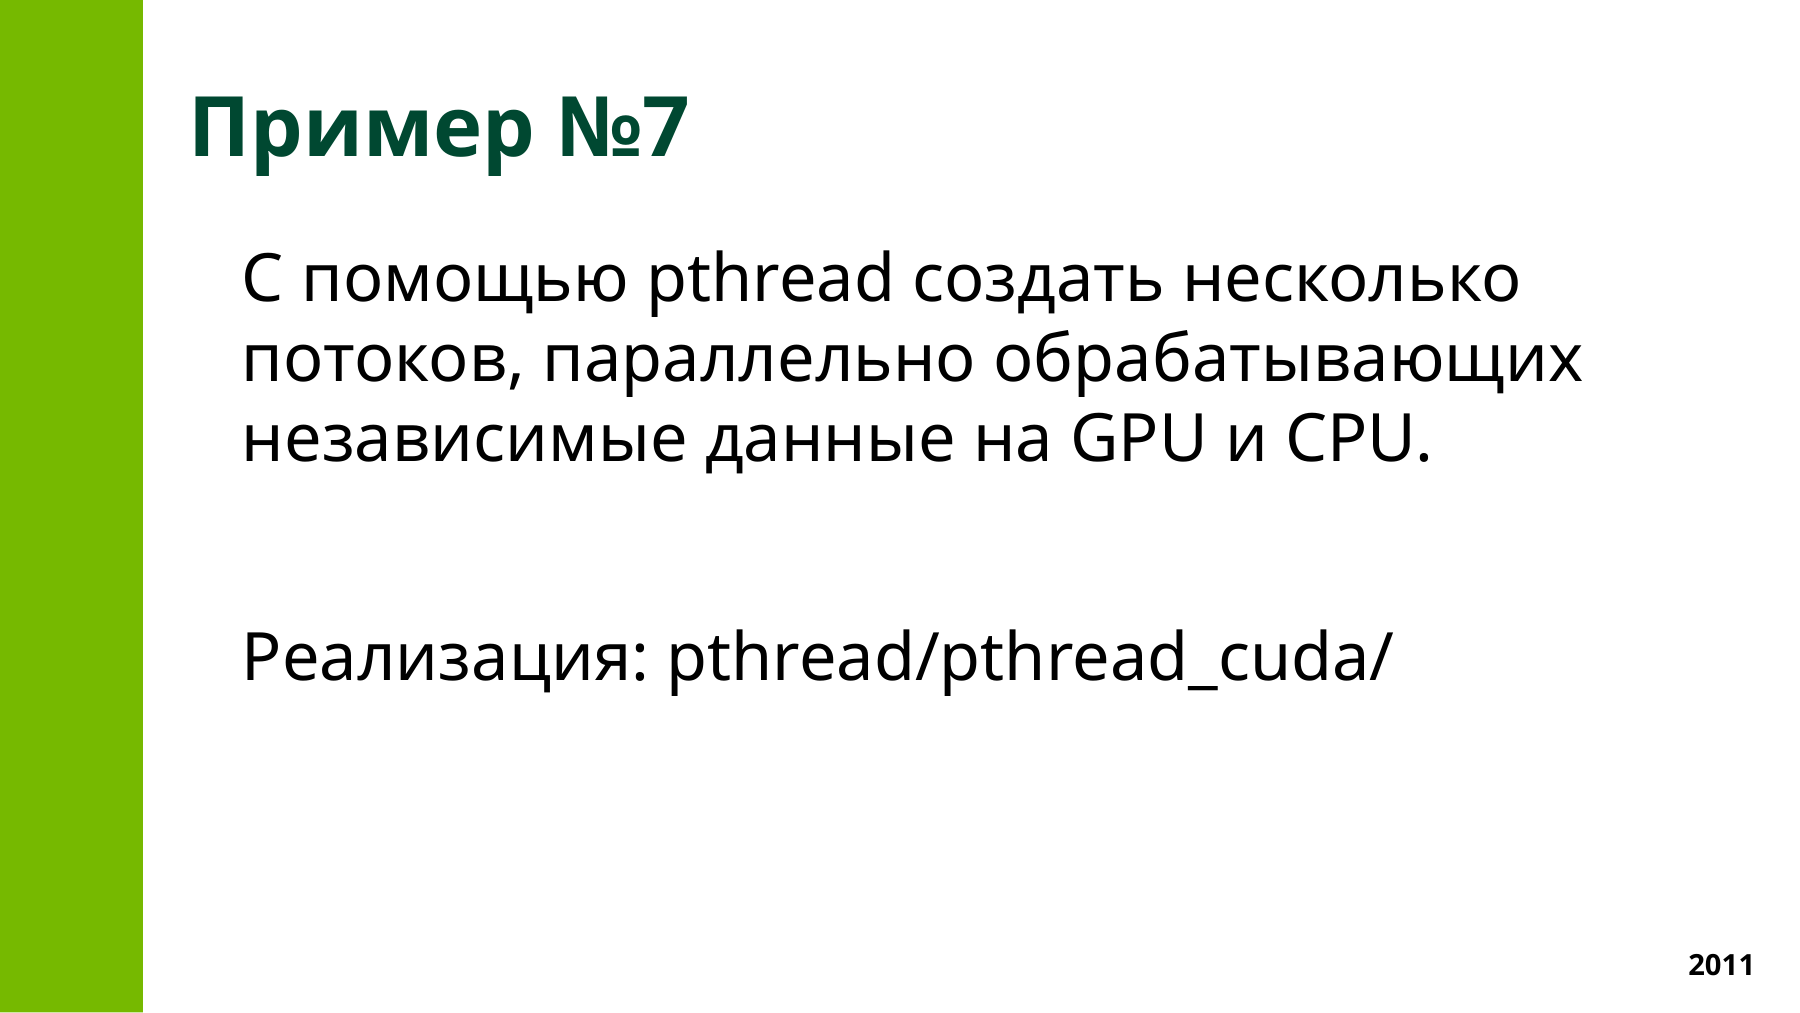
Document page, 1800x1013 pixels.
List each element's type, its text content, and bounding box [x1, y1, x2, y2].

title Пример №7 [188, 40, 1733, 211]
list С помощью pthread создать несколько потоков, параллельно обрабатывающих независимые данные на GPU и CPU. Реализация: pthread/pthread_cuda/ [188, 227, 1733, 976]
